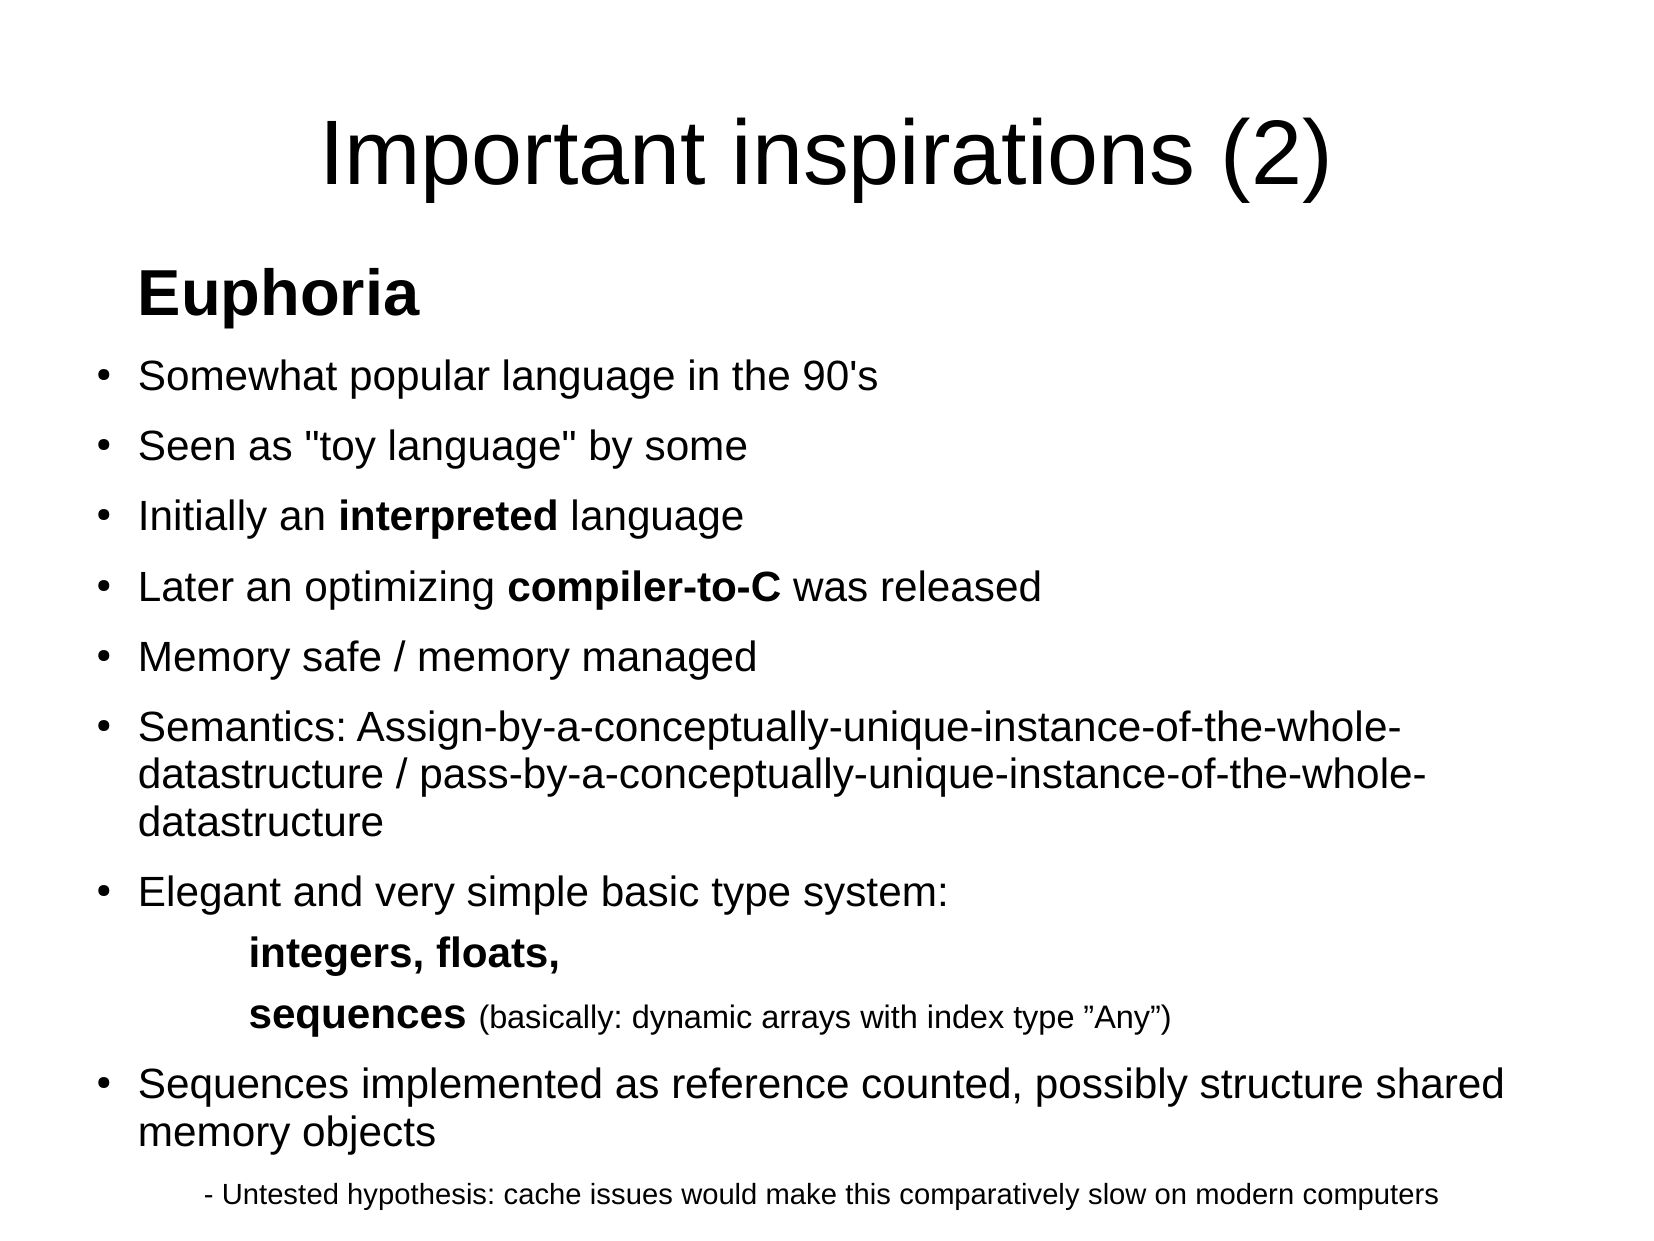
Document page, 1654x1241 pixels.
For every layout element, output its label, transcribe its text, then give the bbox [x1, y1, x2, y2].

list Euphoria Somewhat popular language in the 90's Seen as "toy language" by some Initially an interpreted language Later an optimizing compiler-to-C was released Memory safe / memory managed Semantics: Assign-by-a-conceptually-unique-instance-of-the-whole-datastructure / pass-by-a-conceptually-unique-instance-of-the-whole-datastructure Elegant and very simple basic type system: integers, floats, sequences (basically: dynamic arrays with index type ”Any”) Sequences implemented as reference counted, possibly structure shared memory objects - Untested hypothesis: cache issues would make this comparatively slow on modern computers [82, 256, 1571, 1217]
title Important inspirations (2) [82, 49, 1571, 256]
